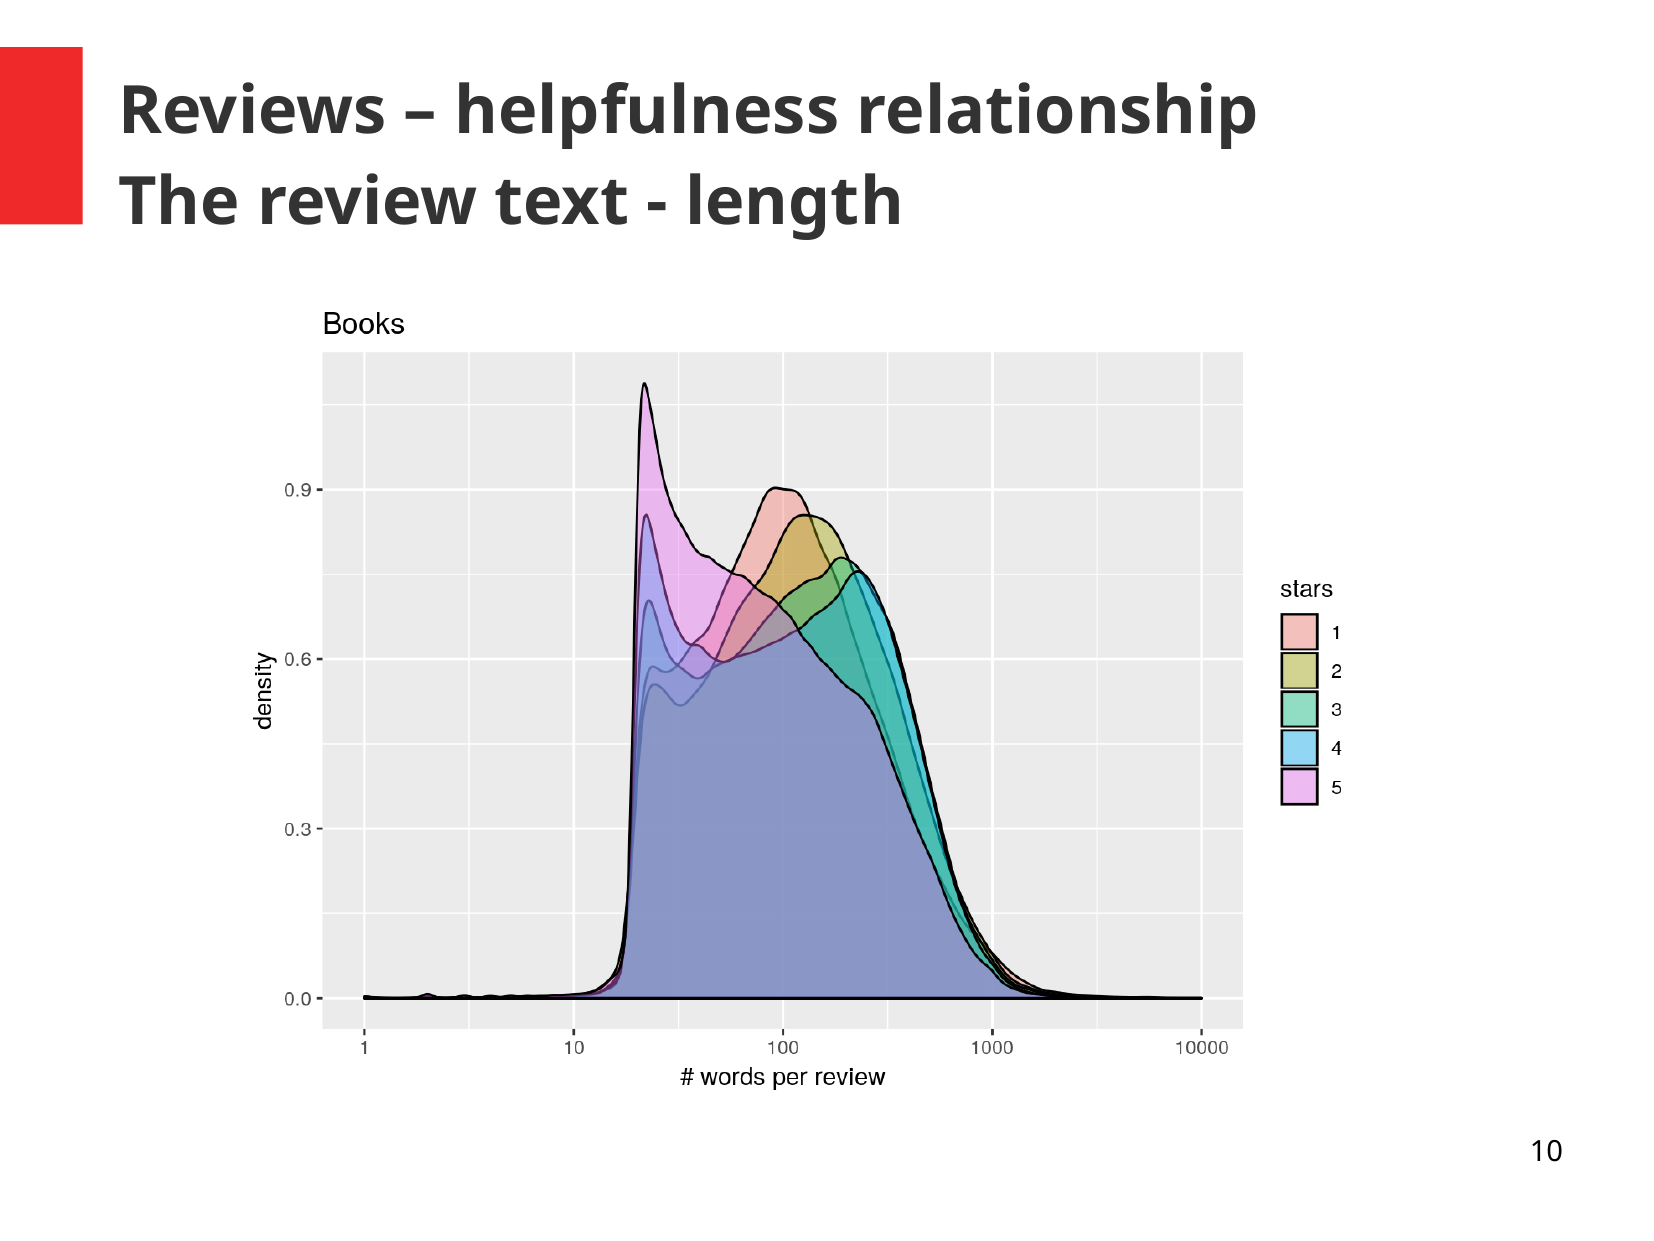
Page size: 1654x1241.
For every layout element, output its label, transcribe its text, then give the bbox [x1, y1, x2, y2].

title Reviews – helpfulness relationship The review text - length [118, 49, 1571, 257]
picture [240, 299, 1366, 1104]
